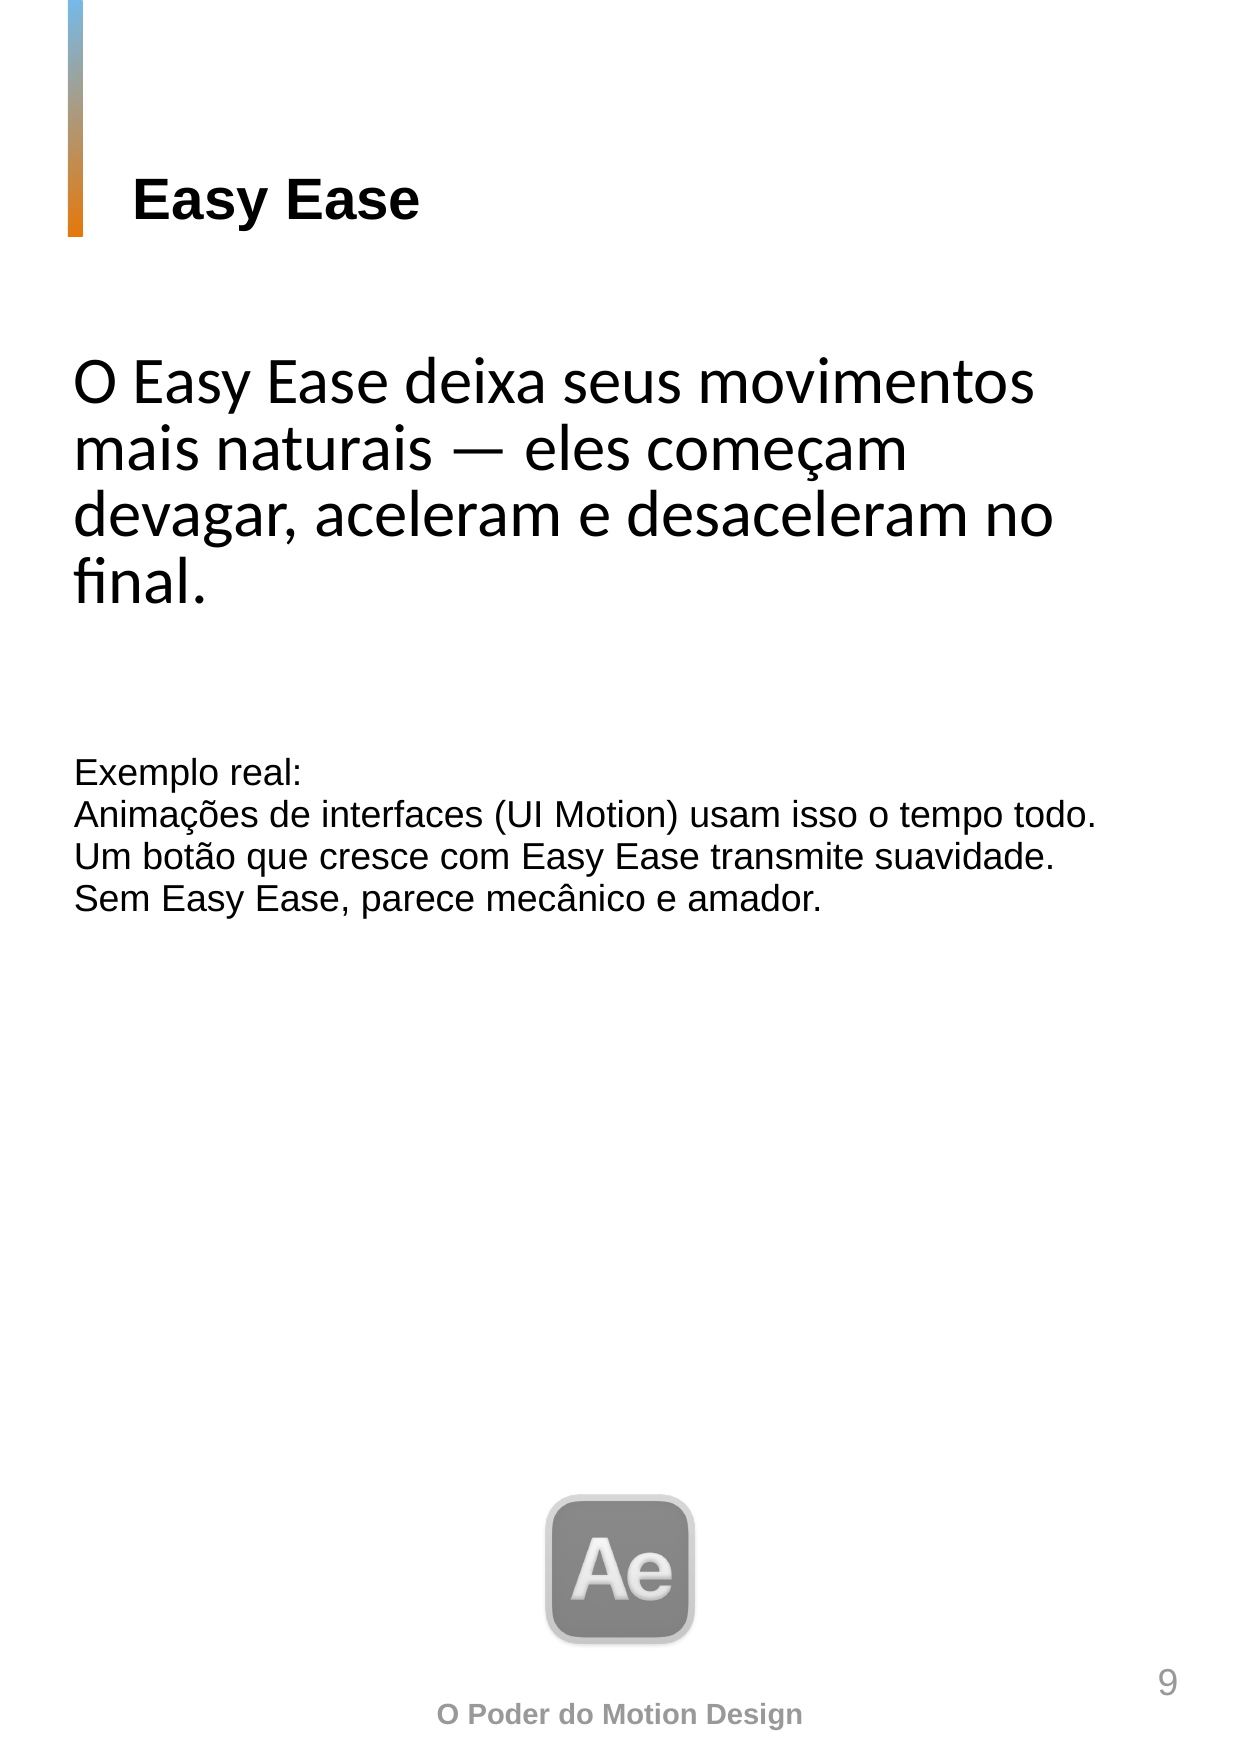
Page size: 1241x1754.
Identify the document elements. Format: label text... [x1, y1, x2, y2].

text_box O Easy Ease deixa seus movimentos mais naturais — eles começam devagar, aceleram e desaceleram no final. [59, 345, 1152, 628]
text_box [67, 0, 83, 237]
text_box O Poder do Motion Design [421, 1690, 819, 1739]
text_box 9 [1142, 1653, 1194, 1711]
text_box Exemplo real: Animações de interfaces (UI Motion) usam isso o tempo todo. Um botão que cresce com Easy Ease transmite suavidade. Sem Easy Ease, parece mecânico e amador. [59, 744, 1182, 1512]
picture [527, 1476, 713, 1662]
text_box Easy Ease [118, 159, 502, 240]
